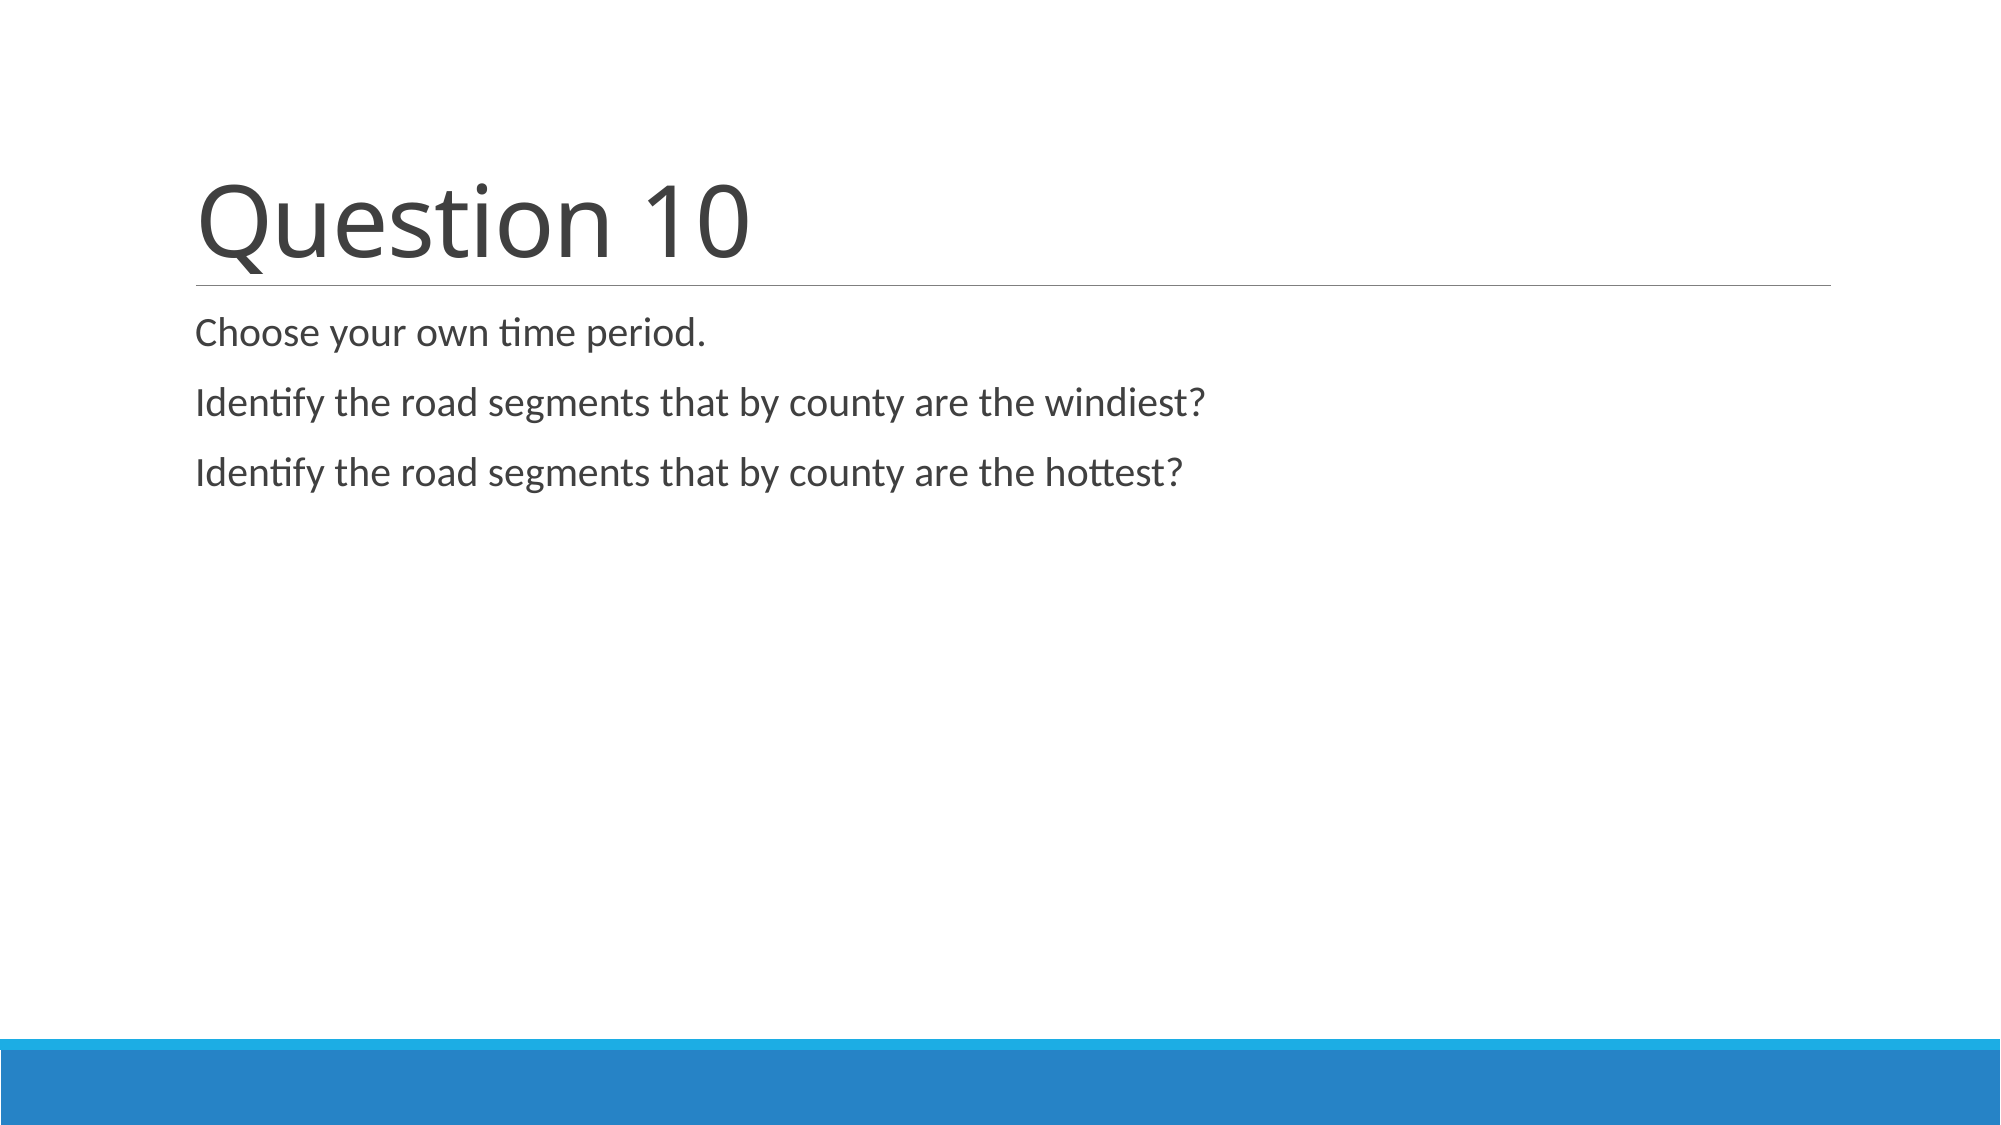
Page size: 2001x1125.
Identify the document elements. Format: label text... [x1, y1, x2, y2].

title Question 10 [180, 47, 1831, 286]
list Choose your own time period. Identify the road segments that by county are the windiest? Identify the road segments that by county are the hottest? [180, 302, 1831, 963]
